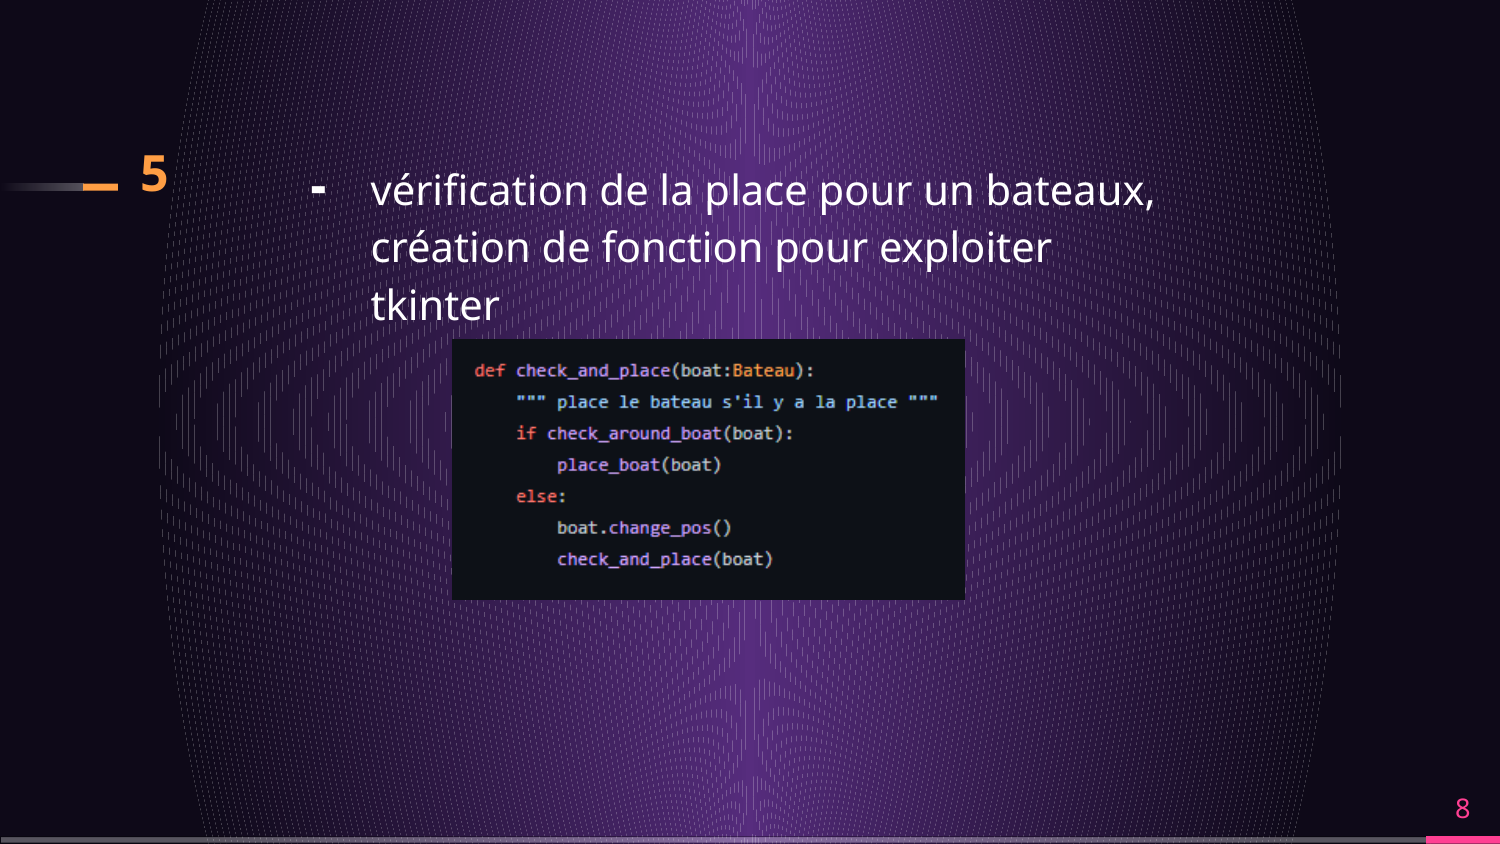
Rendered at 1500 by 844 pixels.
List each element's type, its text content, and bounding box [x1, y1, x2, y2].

picture [452, 339, 965, 600]
slide_number 8 [1426, 779, 1500, 837]
title 5 [140, 137, 1011, 203]
list vérification de la place pour un bateaux, création de fonction pour exploiter tkinter [295, 156, 1167, 295]
